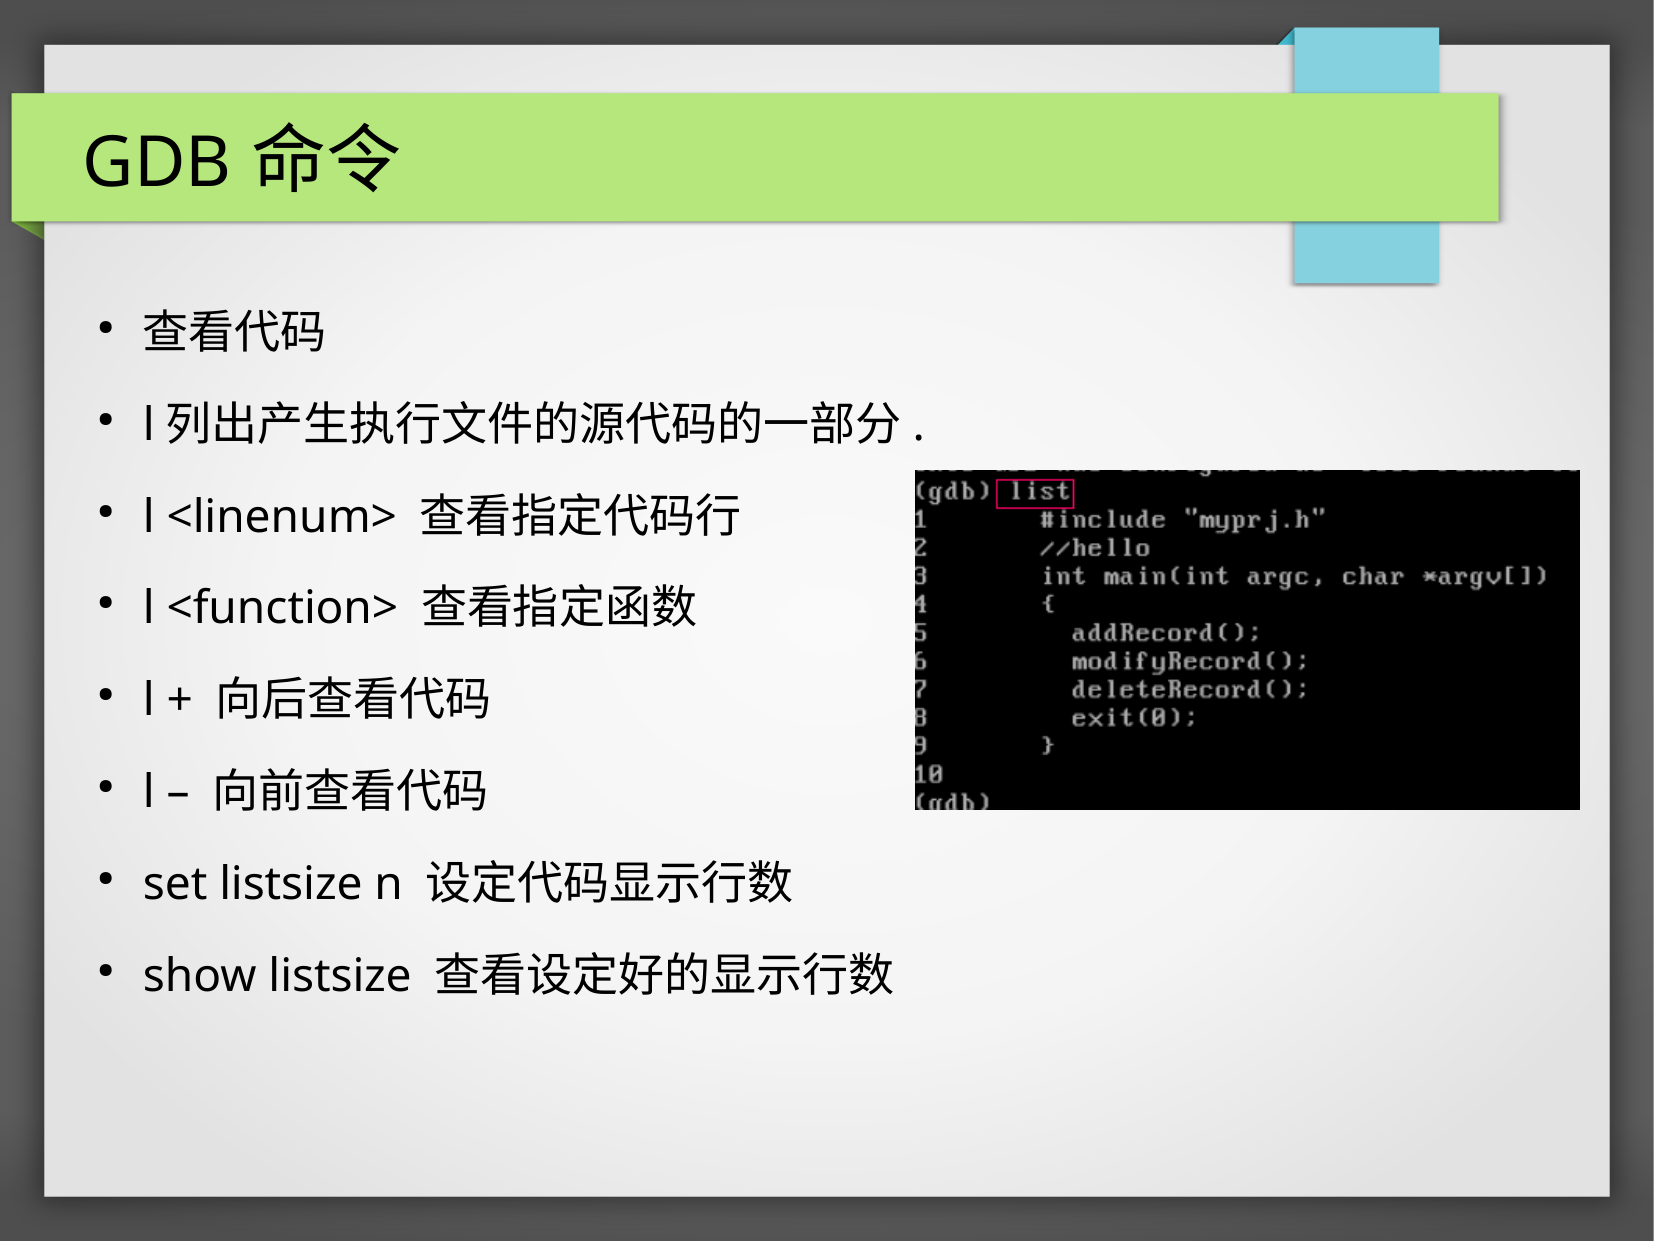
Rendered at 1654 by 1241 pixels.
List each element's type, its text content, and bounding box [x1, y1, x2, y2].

title GDB命令 [82, 94, 1264, 213]
list 查看代码 l列出产生执行文件的源代码的一部分. l <linenum> 查看指定代码行 l <function> 查看指定函数 l + 向后查看代码 l – 向前查看代码 set listsize n 设定代码显示行数 show listsize 查看设定好的显示行数 [82, 295, 1571, 1015]
picture [0, 0, 1654, 1241]
